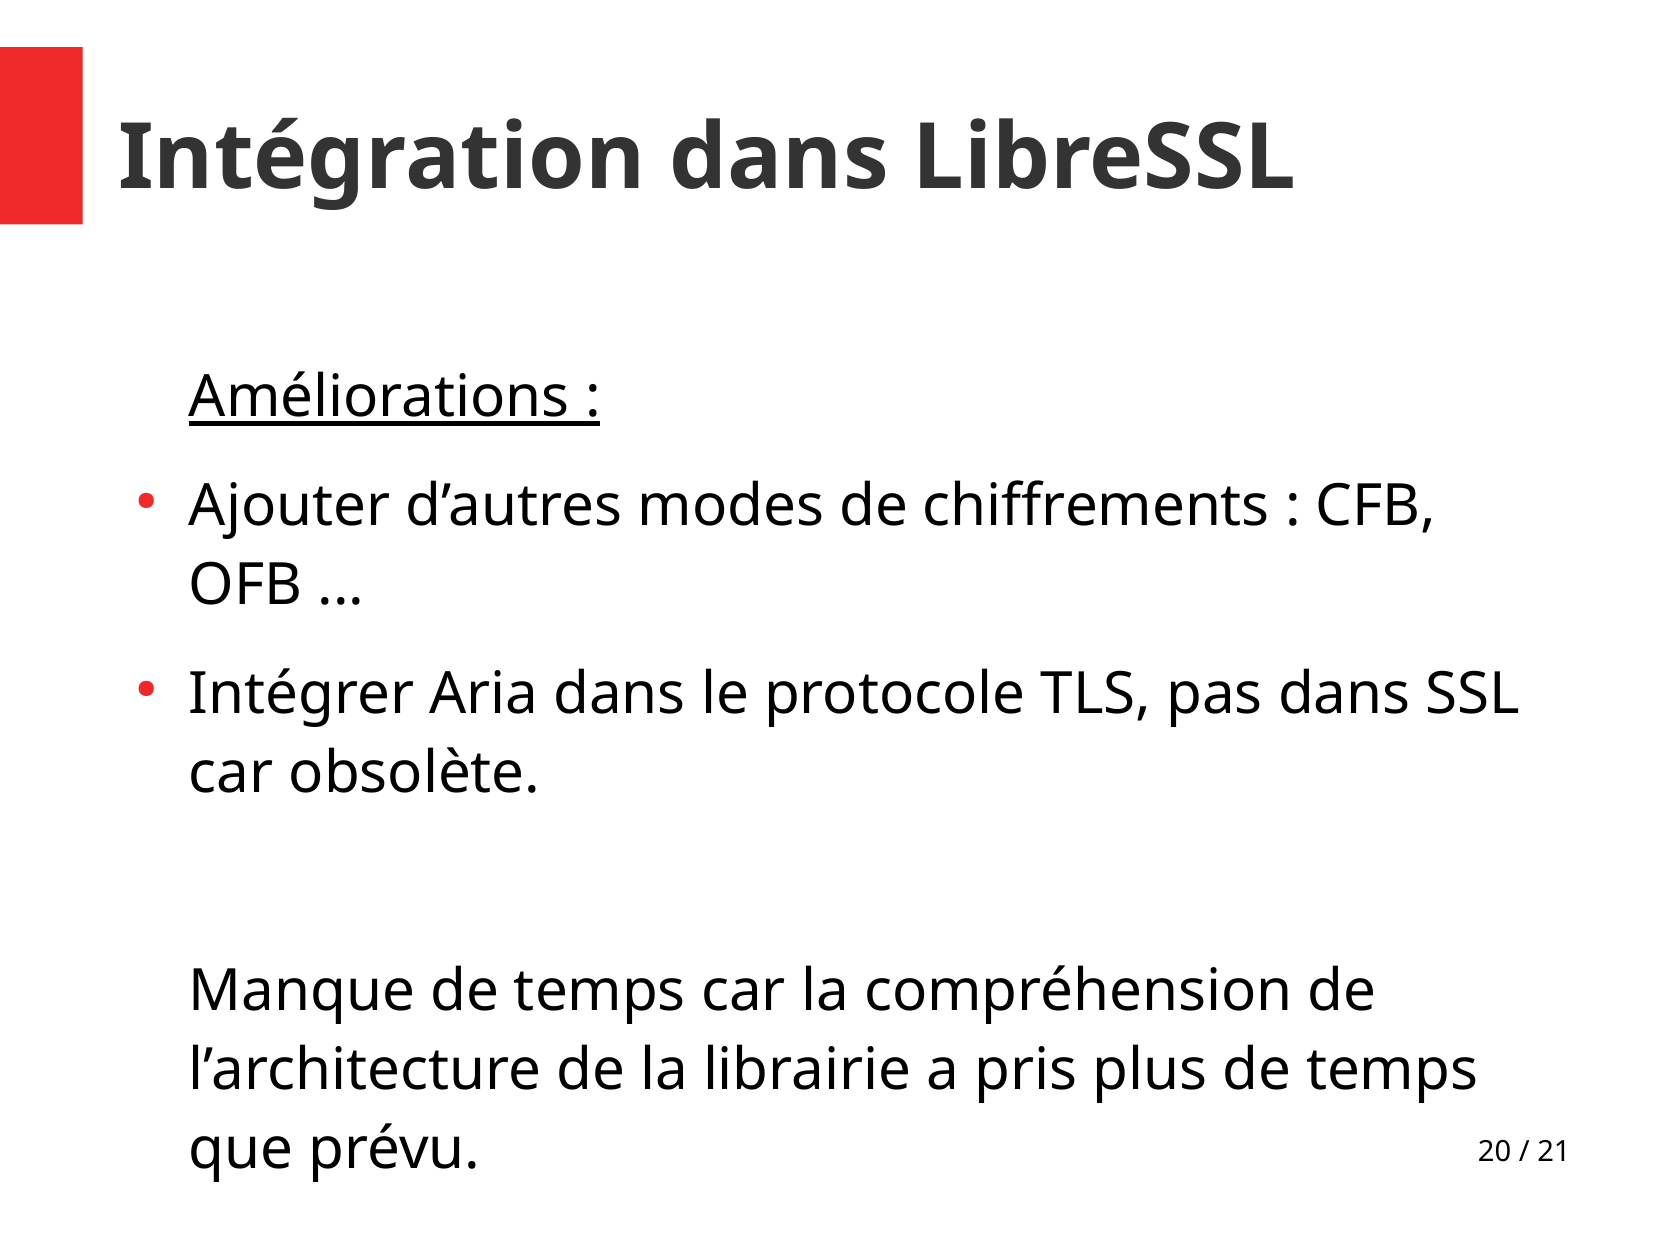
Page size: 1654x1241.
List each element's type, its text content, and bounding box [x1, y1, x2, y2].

list Améliorations : Ajouter d’autres modes de chiffrements : CFB, OFB ... Intégrer Aria dans le protocole TLS, pas dans SSL car obsolète. Manque de temps car la compréhension de l’architecture de la librairie a pris plus de temps que prévu. [118, 354, 1536, 1074]
title Intégration dans LibreSSL [118, 49, 1571, 257]
